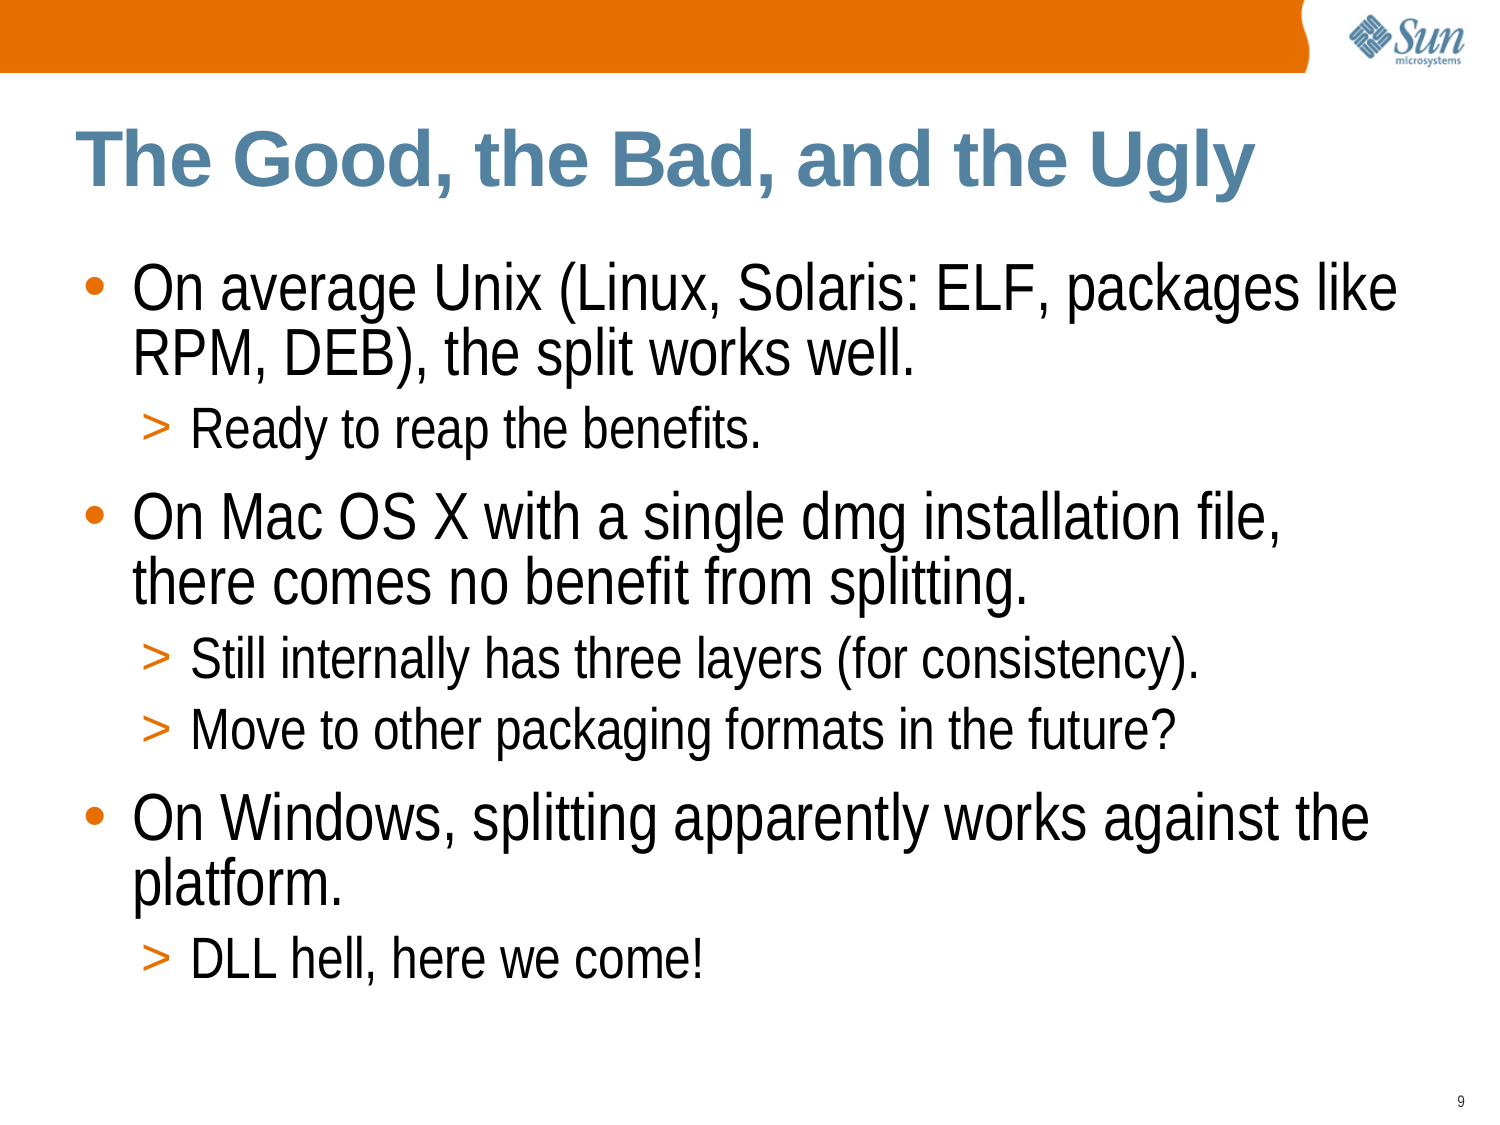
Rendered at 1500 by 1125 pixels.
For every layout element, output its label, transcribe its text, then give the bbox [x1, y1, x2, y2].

list On average Unix (Linux, Solaris: ELF, packages like RPM, DEB), the split works well. Ready to reap the benefits. On Mac OS X with a single dmg installation file, there comes no benefit from splitting. Still internally has three layers (for consistency). Move to other packaging formats in the future? On Windows, splitting apparently works against the platform. DLL hell, here we come! [64, 258, 1401, 1062]
title The Good, the Bad, and the Ugly [75, 123, 1437, 227]
picture [0, 0, 1500, 73]
